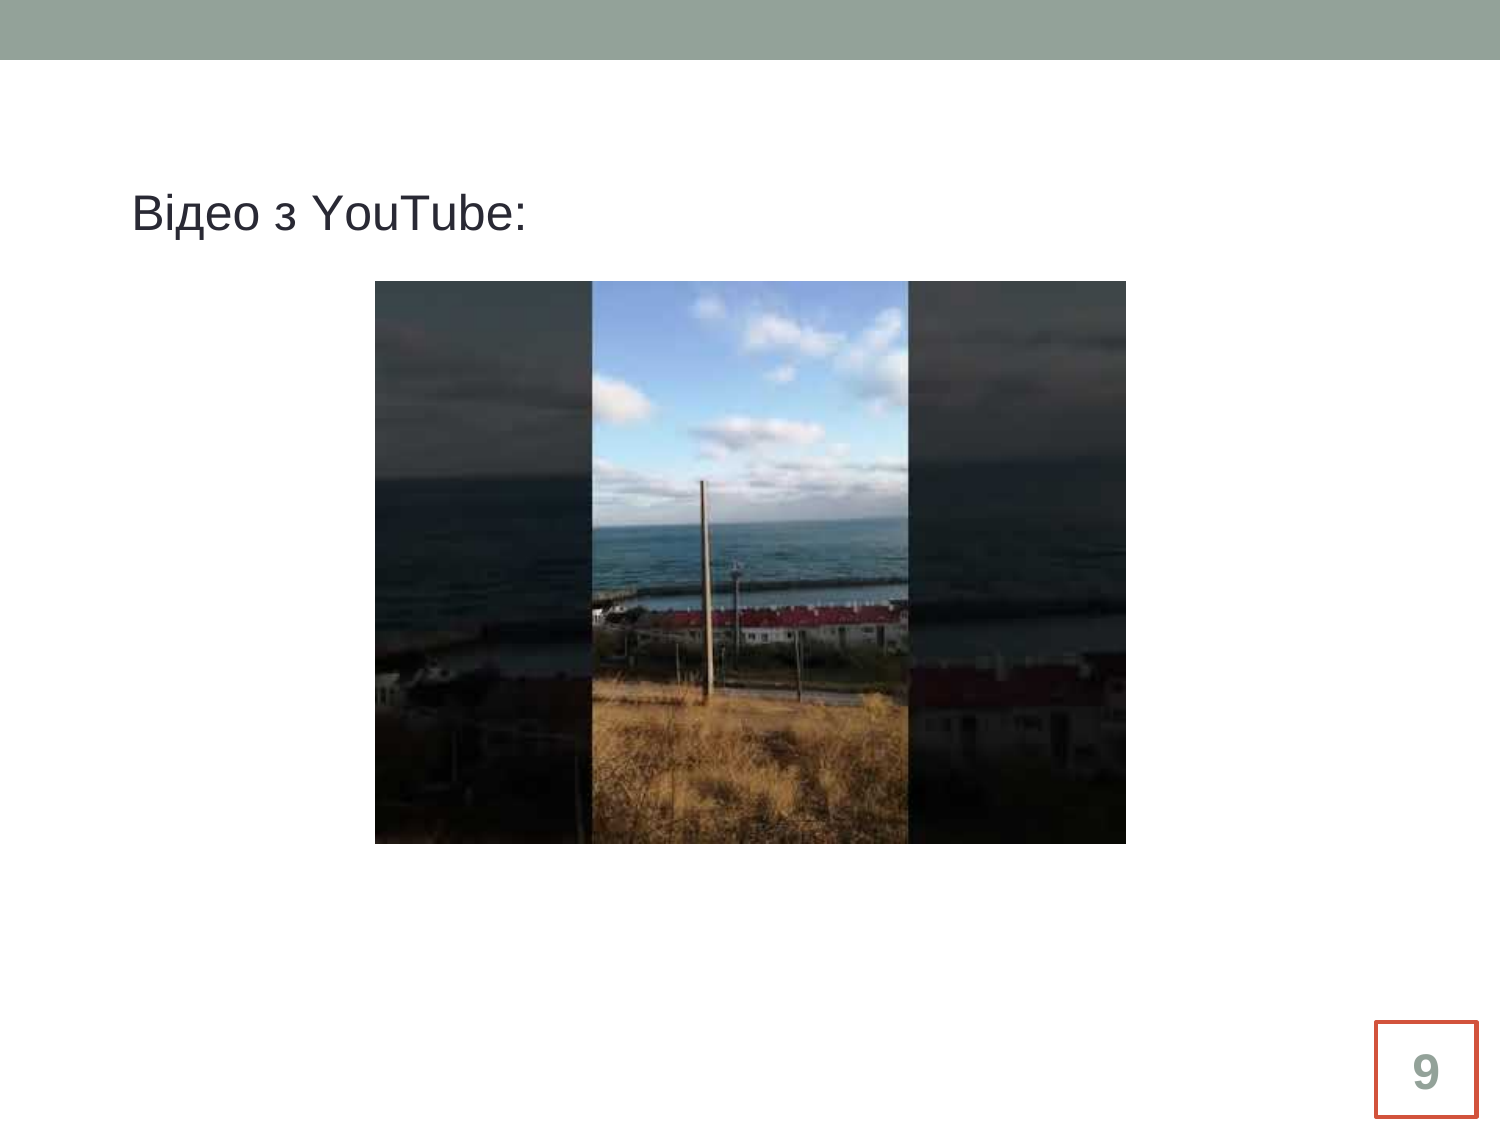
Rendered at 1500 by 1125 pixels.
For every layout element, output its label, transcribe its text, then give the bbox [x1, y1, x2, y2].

picture [375, 281, 1126, 844]
list Відео з YouTube: [64, 172, 1415, 973]
text_box 9 [1376, 1022, 1476, 1117]
